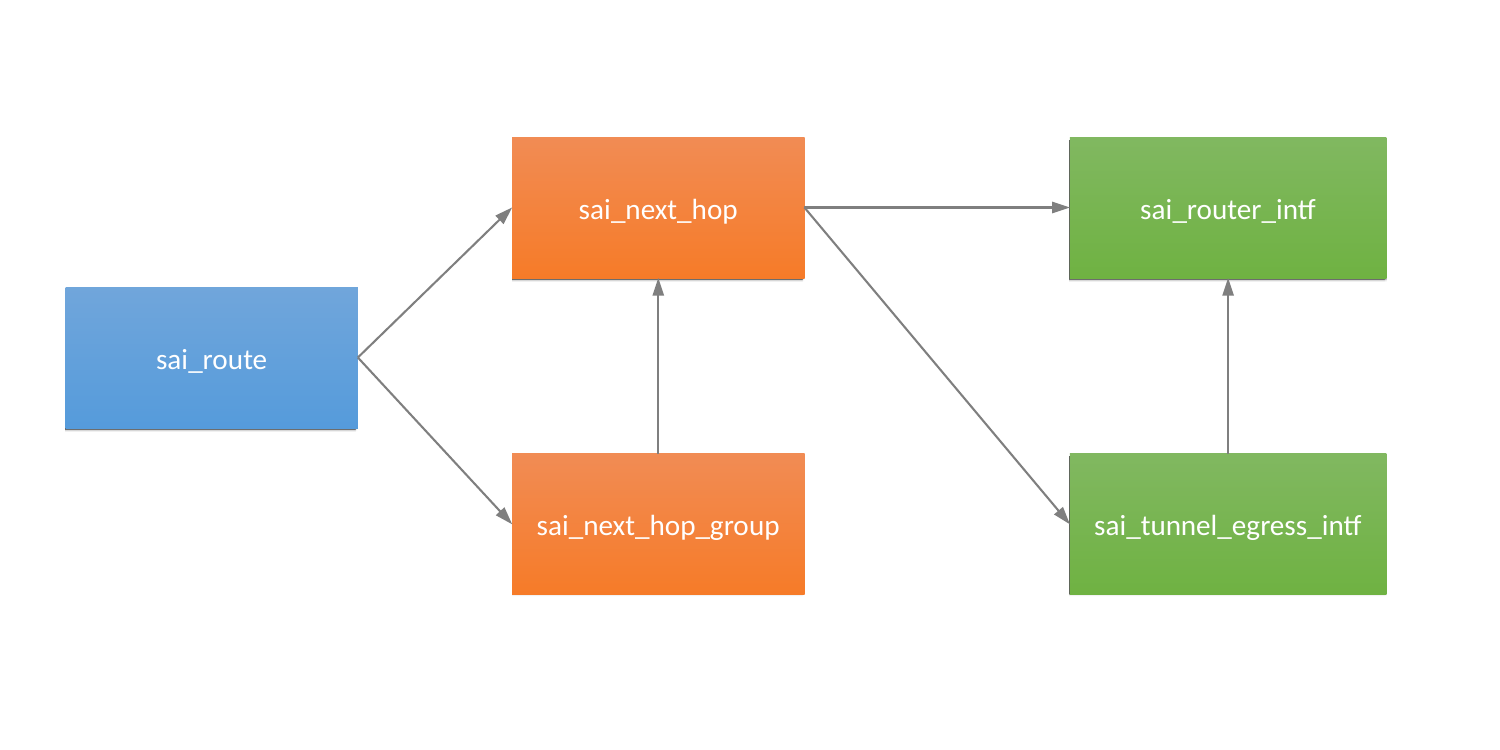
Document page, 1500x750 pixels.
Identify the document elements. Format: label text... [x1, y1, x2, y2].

text_box sai_tunnel_egress_intf [1070, 454, 1386, 595]
text_box sai_next_hop_group [512, 454, 805, 595]
text_box sai_router_intf [1070, 137, 1386, 278]
text_box sai_route [66, 287, 358, 428]
text_box sai_next_hop [512, 137, 805, 278]
